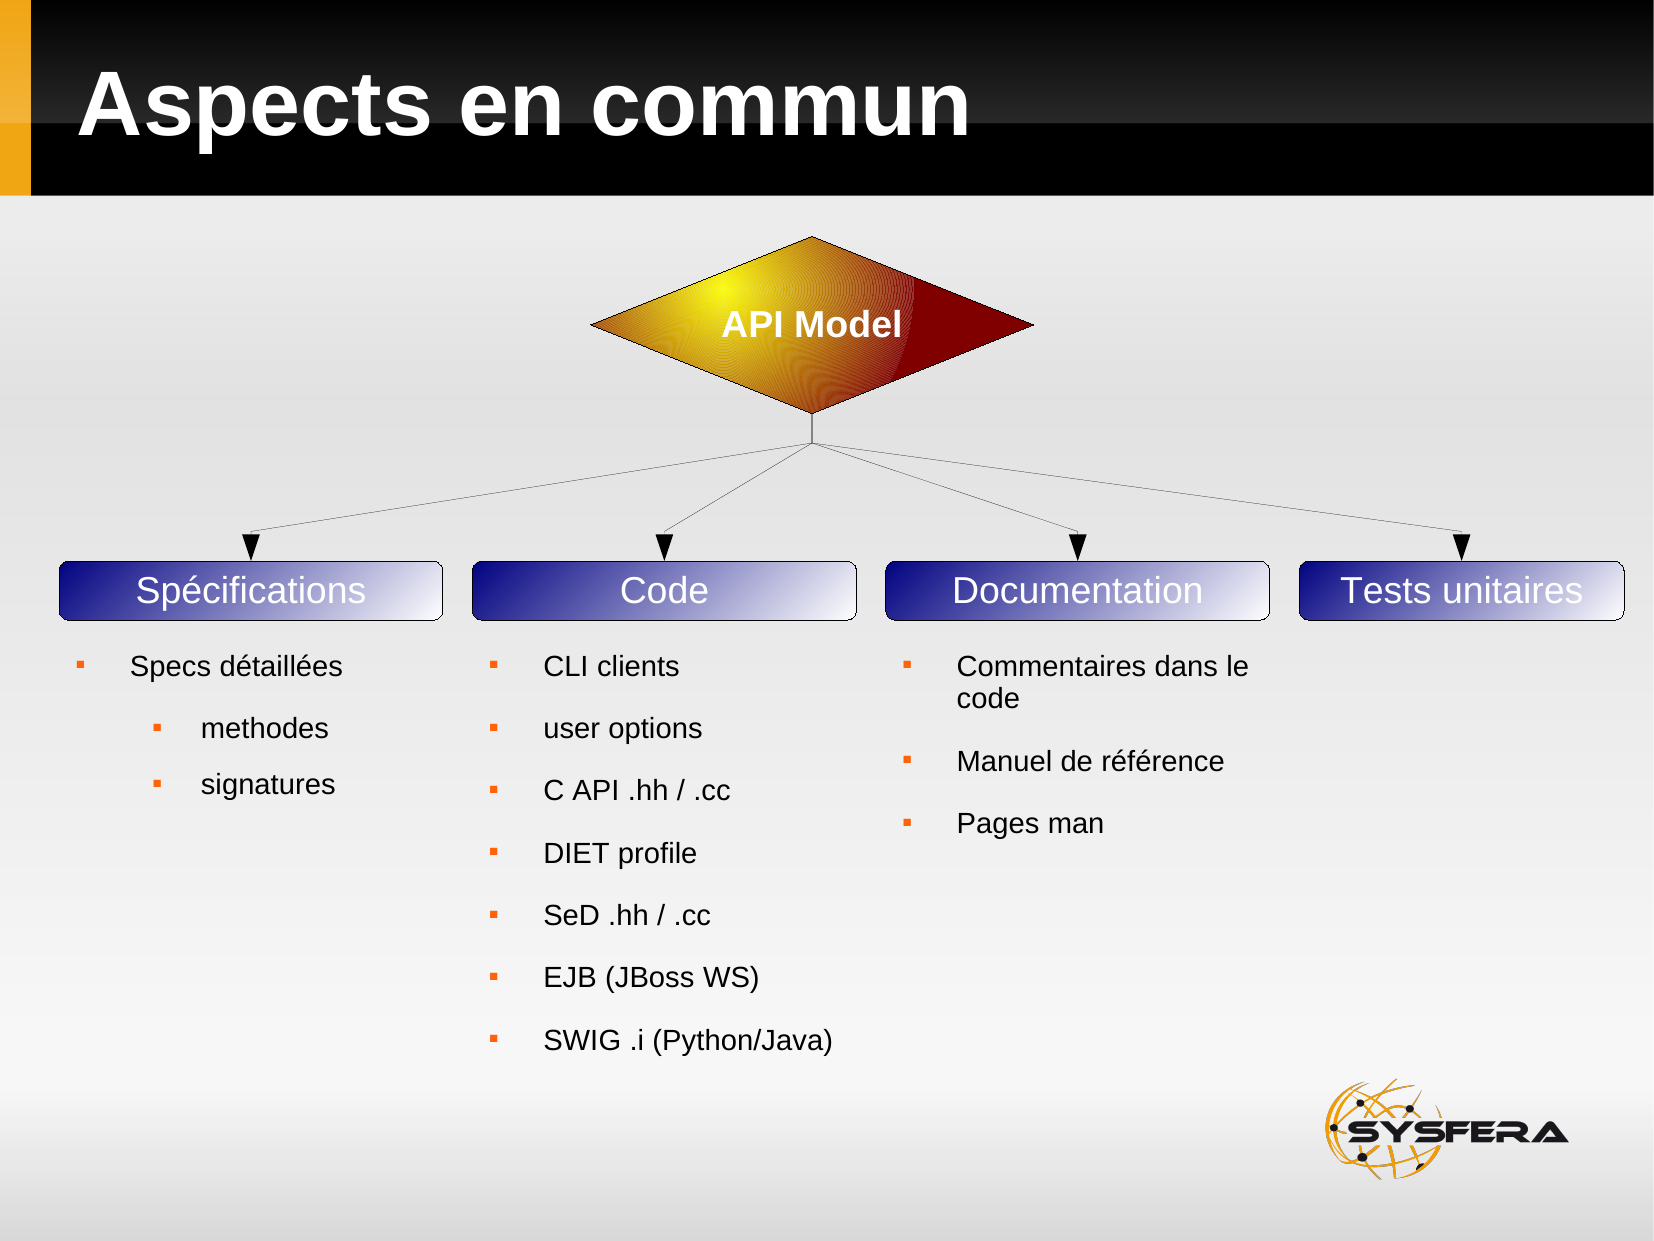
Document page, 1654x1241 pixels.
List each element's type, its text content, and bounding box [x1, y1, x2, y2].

text_box Code [472, 561, 857, 621]
text_box Documentation [885, 561, 1270, 621]
list Commentaires dans le code Manuel de référence Pages man [885, 649, 1270, 1221]
text_box Spécifications [59, 561, 443, 621]
list CLI clients user options C API .hh / .cc DIET profile SeD .hh / .cc EJB (JBoss WS) SWIG .i (Python/Java) [472, 649, 857, 1221]
text_box Tests unitaires [1299, 561, 1625, 621]
picture [0, 0, 1654, 1241]
text_box API Model [590, 236, 1034, 414]
title Aspects en commun [76, 7, 1565, 200]
list Specs détaillées methodes signatures [59, 649, 443, 1221]
